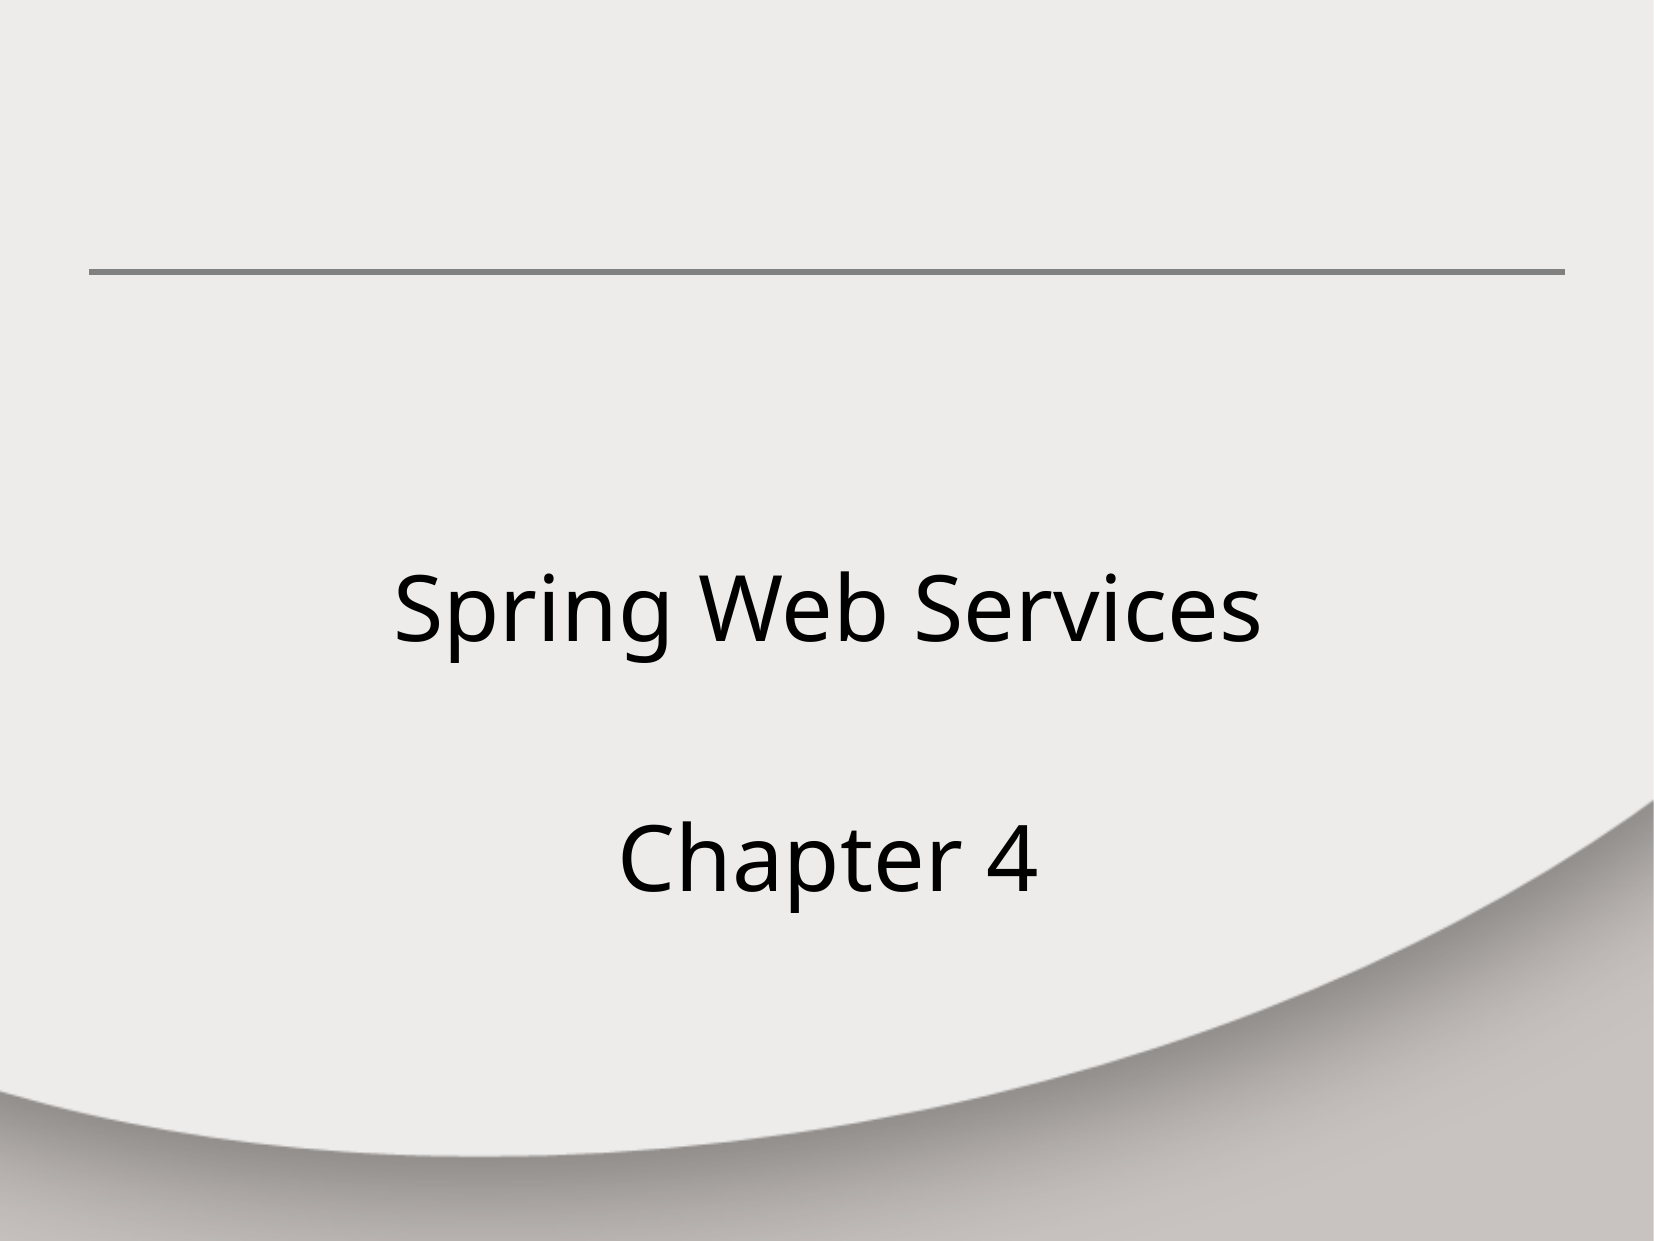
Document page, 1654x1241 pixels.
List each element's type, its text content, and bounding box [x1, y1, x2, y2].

picture [0, 0, 1654, 1241]
text_box Spring Web Services Chapter 4 [97, 300, 1561, 1163]
